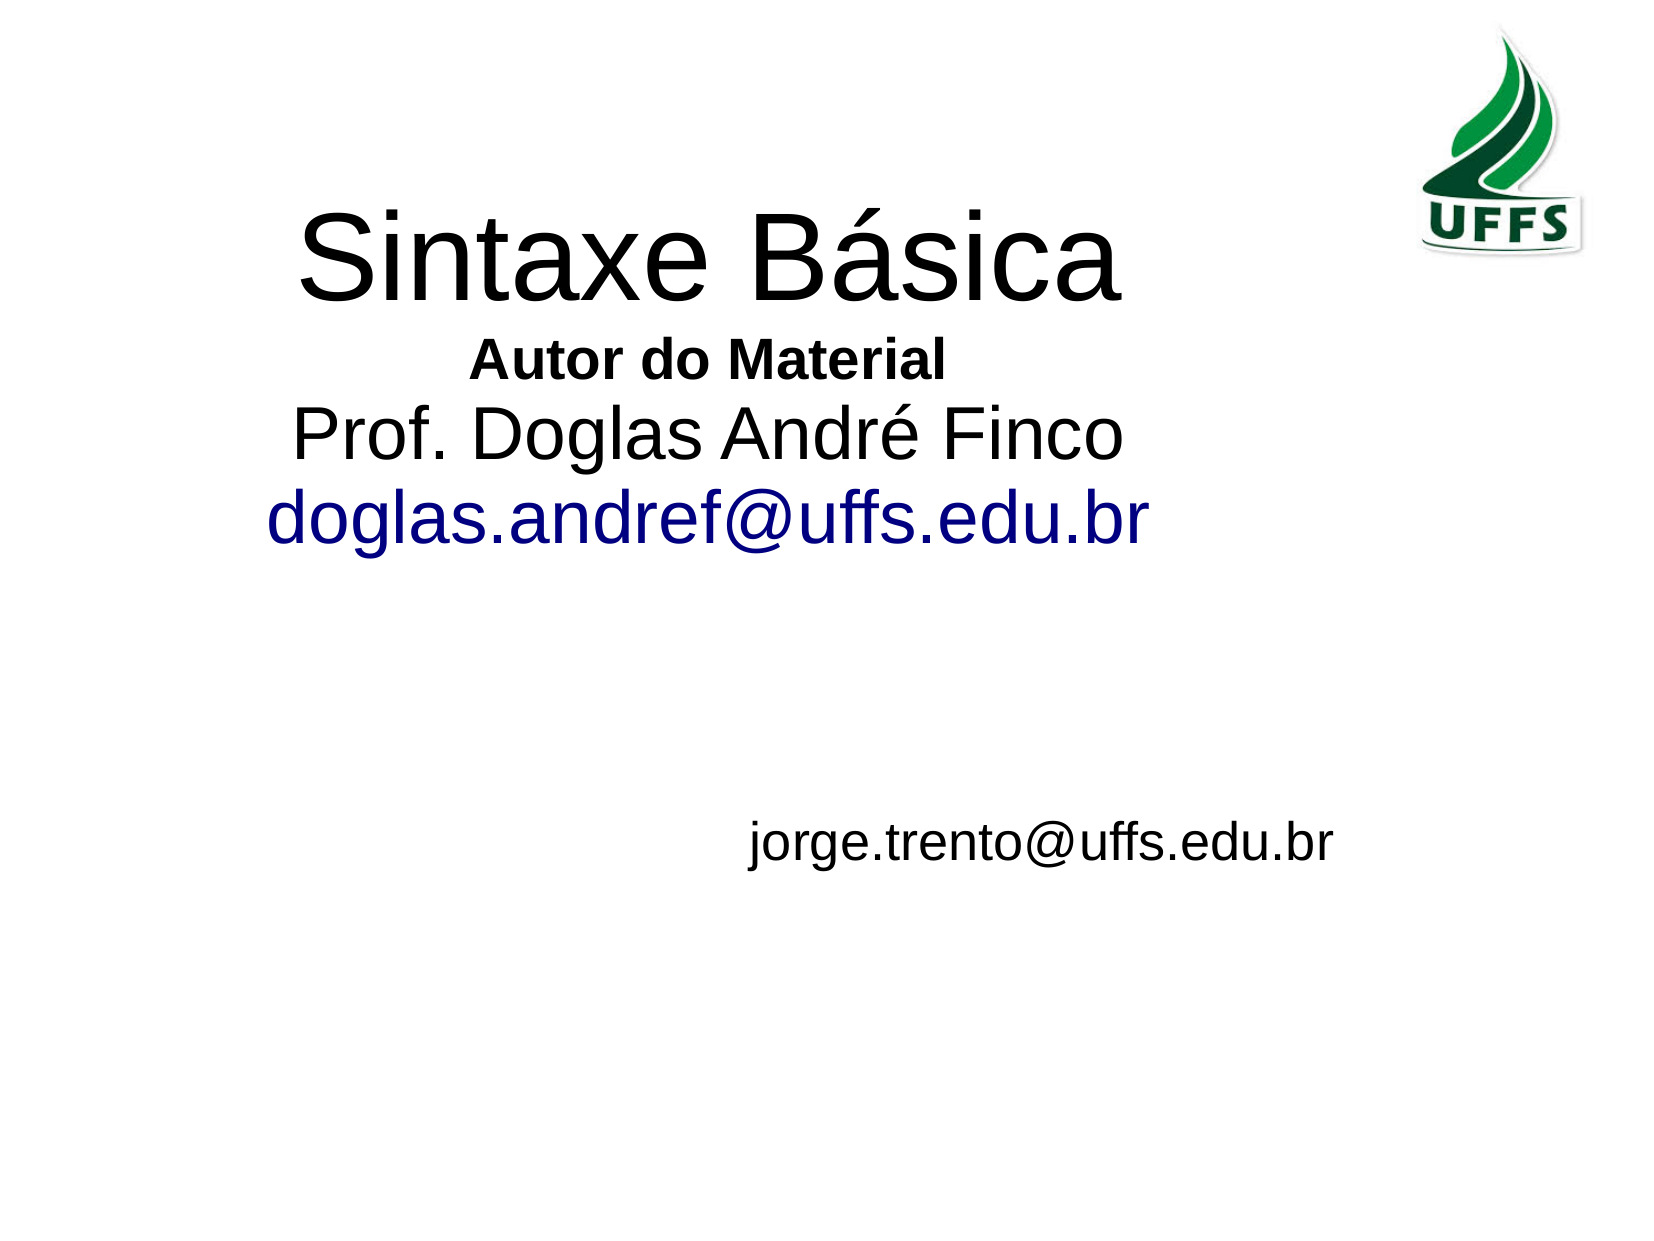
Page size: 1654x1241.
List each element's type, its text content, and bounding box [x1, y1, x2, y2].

picture [1381, 20, 1624, 272]
subtitle Sintaxe Básica Autor do Material Prof. Doglas André Finco doglas.andref@uffs.edu.br jorge.trento@uffs.edu.br [82, 49, 1335, 1010]
